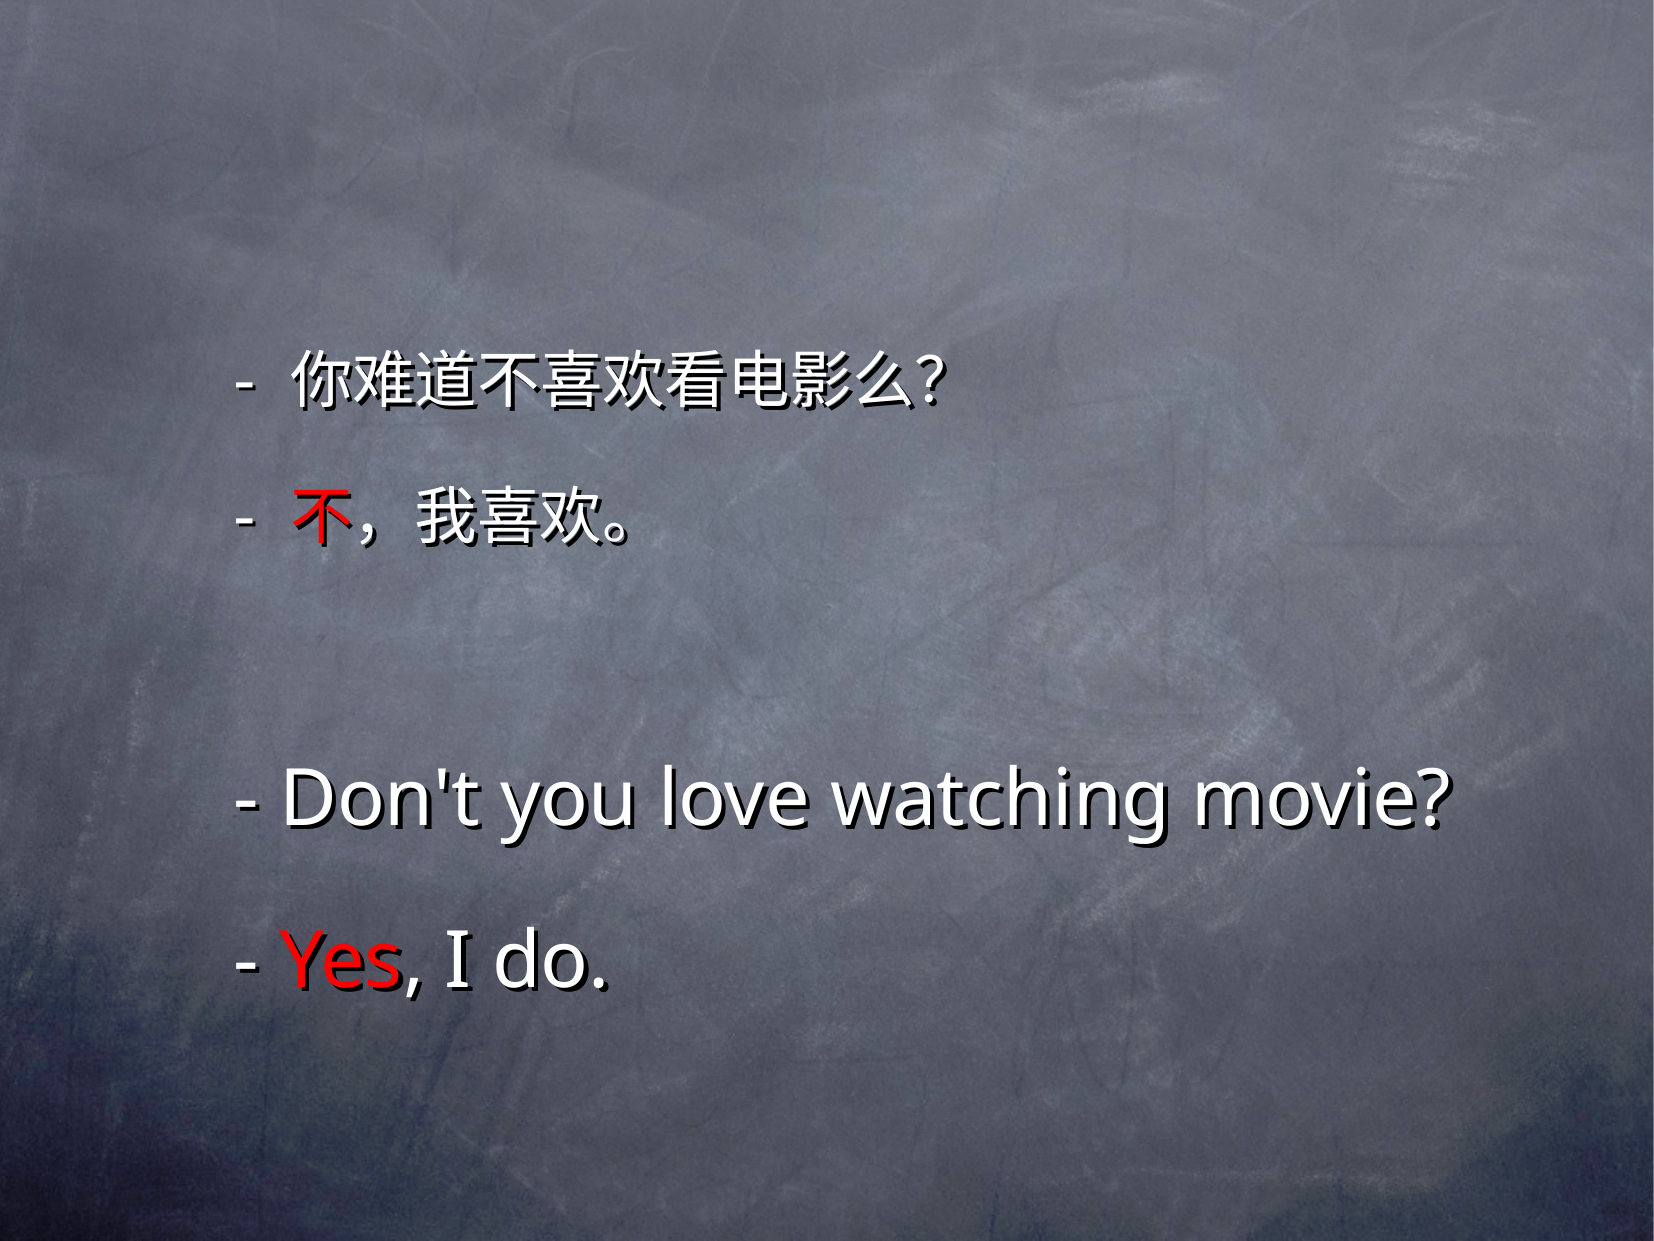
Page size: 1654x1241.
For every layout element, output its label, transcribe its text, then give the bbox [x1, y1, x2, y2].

picture [0, 0, 1654, 1241]
text_box - 你难道不喜欢看电影么？ - 不，我喜欢。 [218, 277, 1424, 499]
text_box - Don't you love watching movie? - Yes, I do. [218, 679, 1589, 920]
